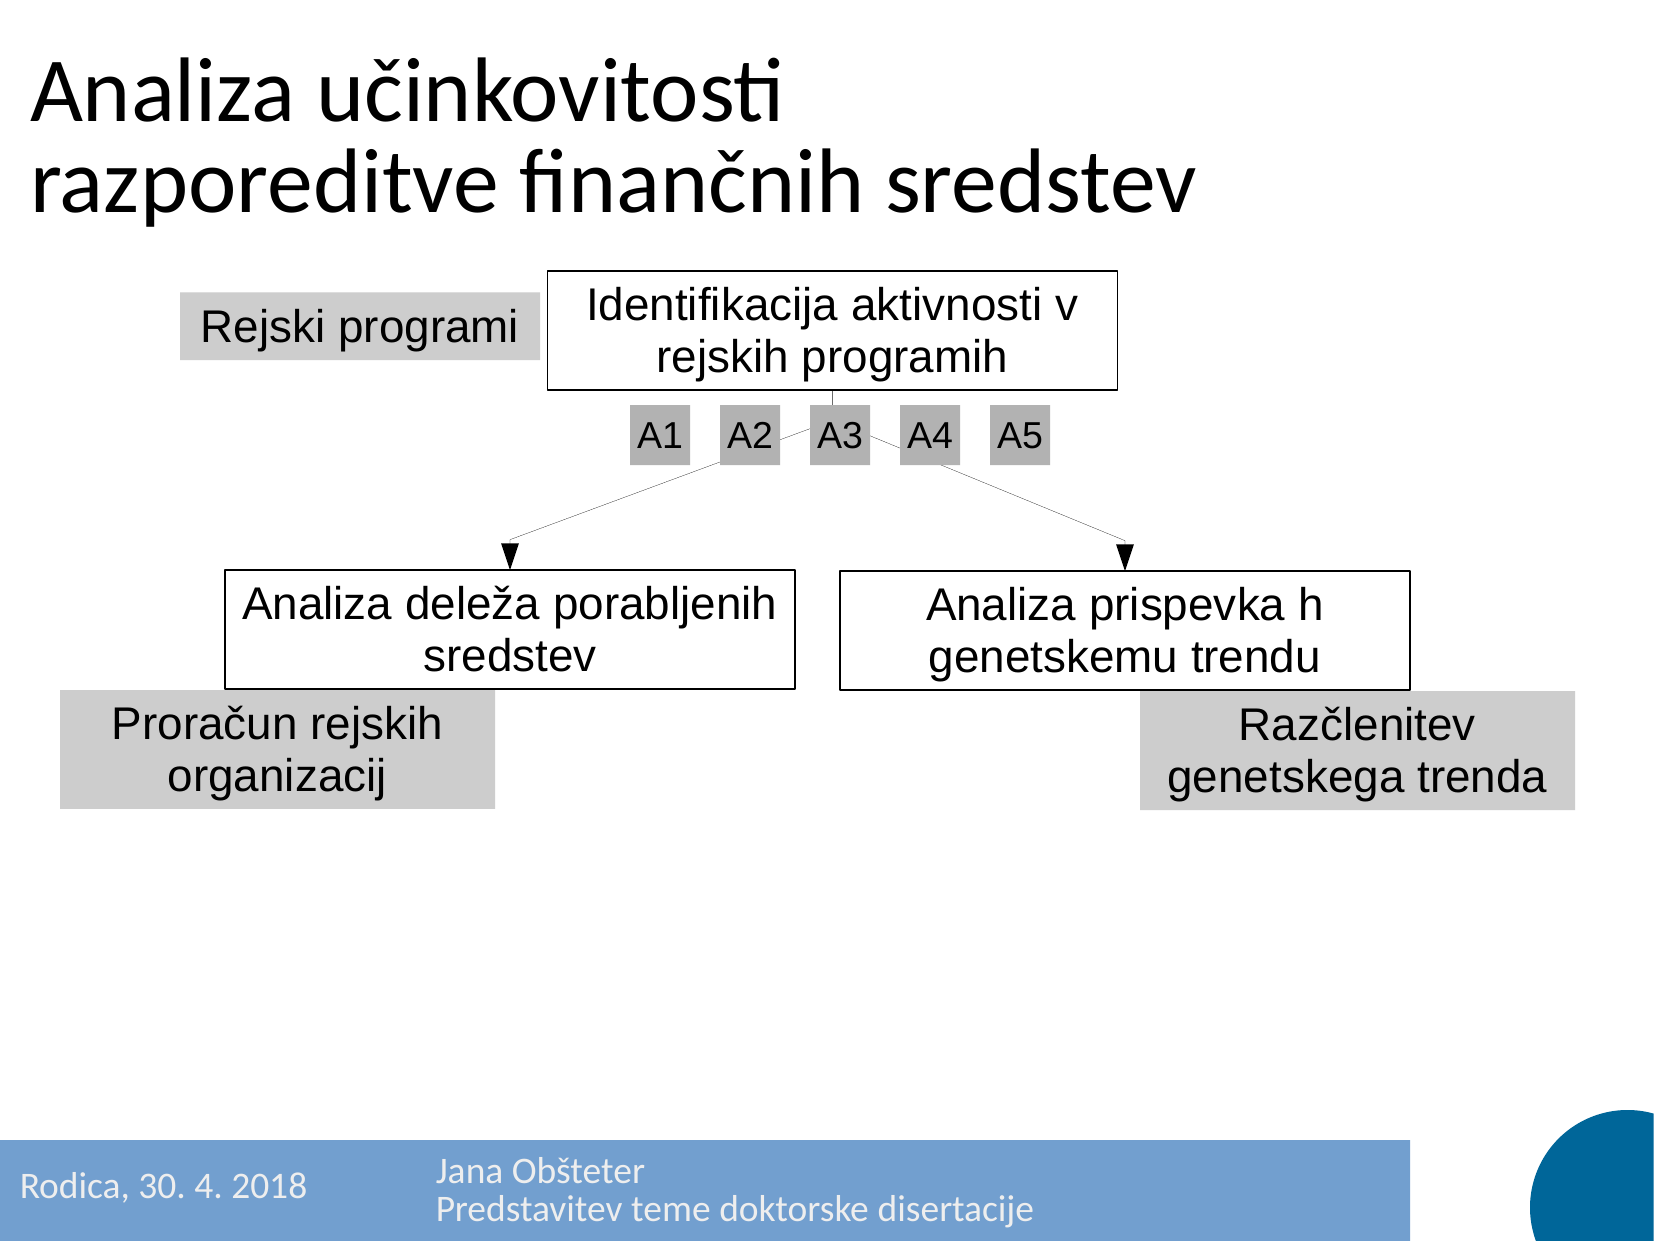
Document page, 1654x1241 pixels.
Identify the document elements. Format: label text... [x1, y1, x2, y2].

text_box Analiza deleža porabljenih sredstev [225, 570, 796, 689]
text_box Proračun rejskih organizacij [60, 690, 496, 809]
text_box A5 [990, 405, 1051, 466]
text_box Identifikacija aktivnosti v rejskih programih [547, 271, 1118, 391]
text_box A3 [810, 405, 871, 466]
text_box A2 [720, 405, 781, 466]
text_box A4 [900, 405, 961, 466]
text_box Razčlenitev genetskega trenda [1140, 691, 1576, 811]
title Analiza učinkovitosti razporeditve finančnih sredstev [30, 52, 1249, 236]
text_box Rejski programi [180, 292, 541, 361]
text_box Analiza prispevka h genetskemu trendu [840, 571, 1411, 691]
text_box A1 [630, 405, 691, 466]
